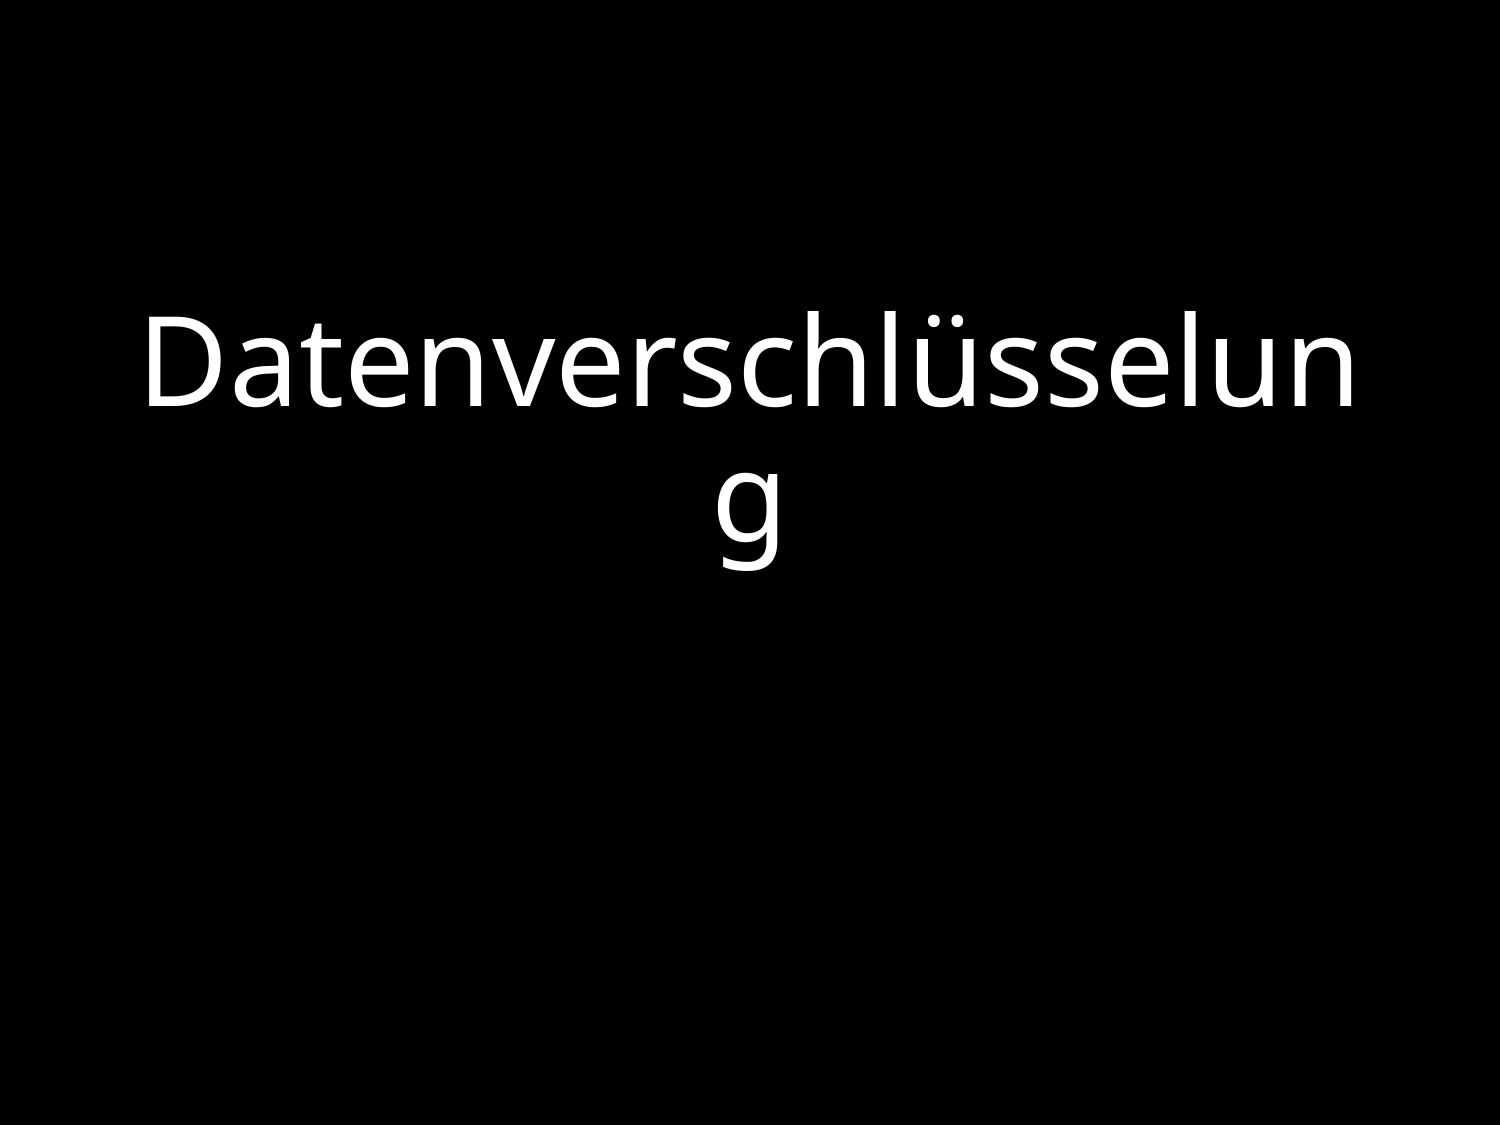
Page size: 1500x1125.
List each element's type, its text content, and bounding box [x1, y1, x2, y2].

title Datenverschlüsselung [112, 184, 1388, 576]
